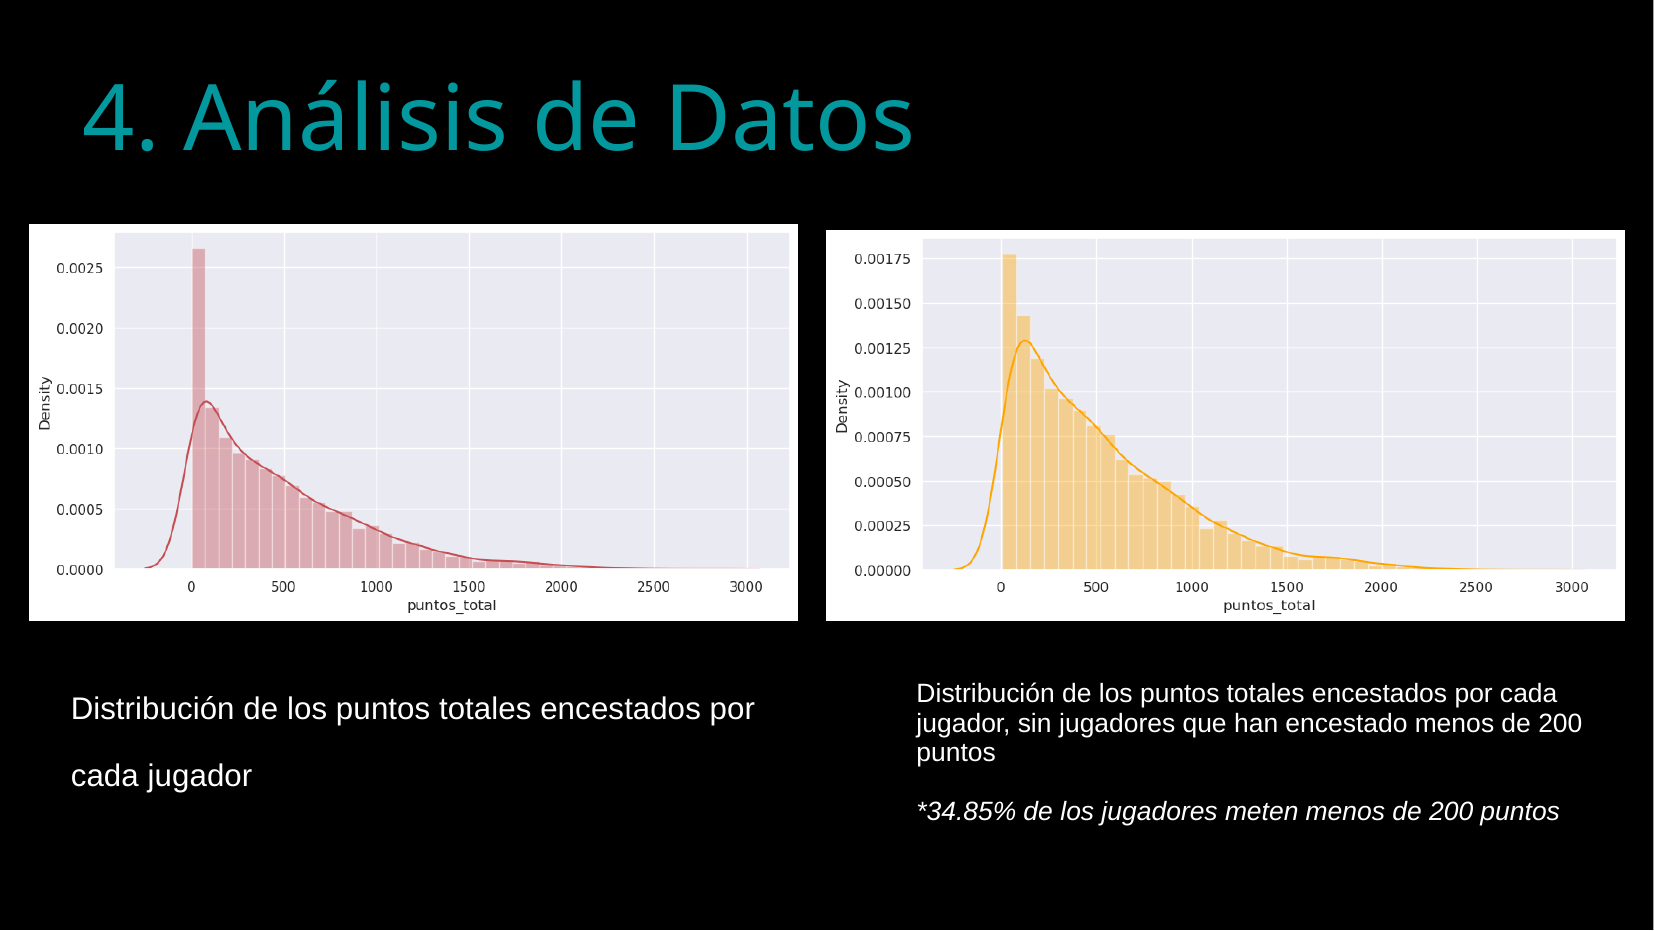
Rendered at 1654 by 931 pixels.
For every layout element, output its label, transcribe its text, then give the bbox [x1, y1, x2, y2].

title 4. Análisis de Datos [82, 28, 1571, 201]
picture [29, 224, 798, 621]
list Distribución de los puntos totales encestados por cada jugador [0, 649, 768, 815]
picture [826, 230, 1625, 621]
list Distribución de los puntos totales encestados por cada jugador, sin jugadores que han encestado menos de 200 puntos *34.85% de los jugadores meten menos de 200 puntos [856, 643, 1595, 827]
